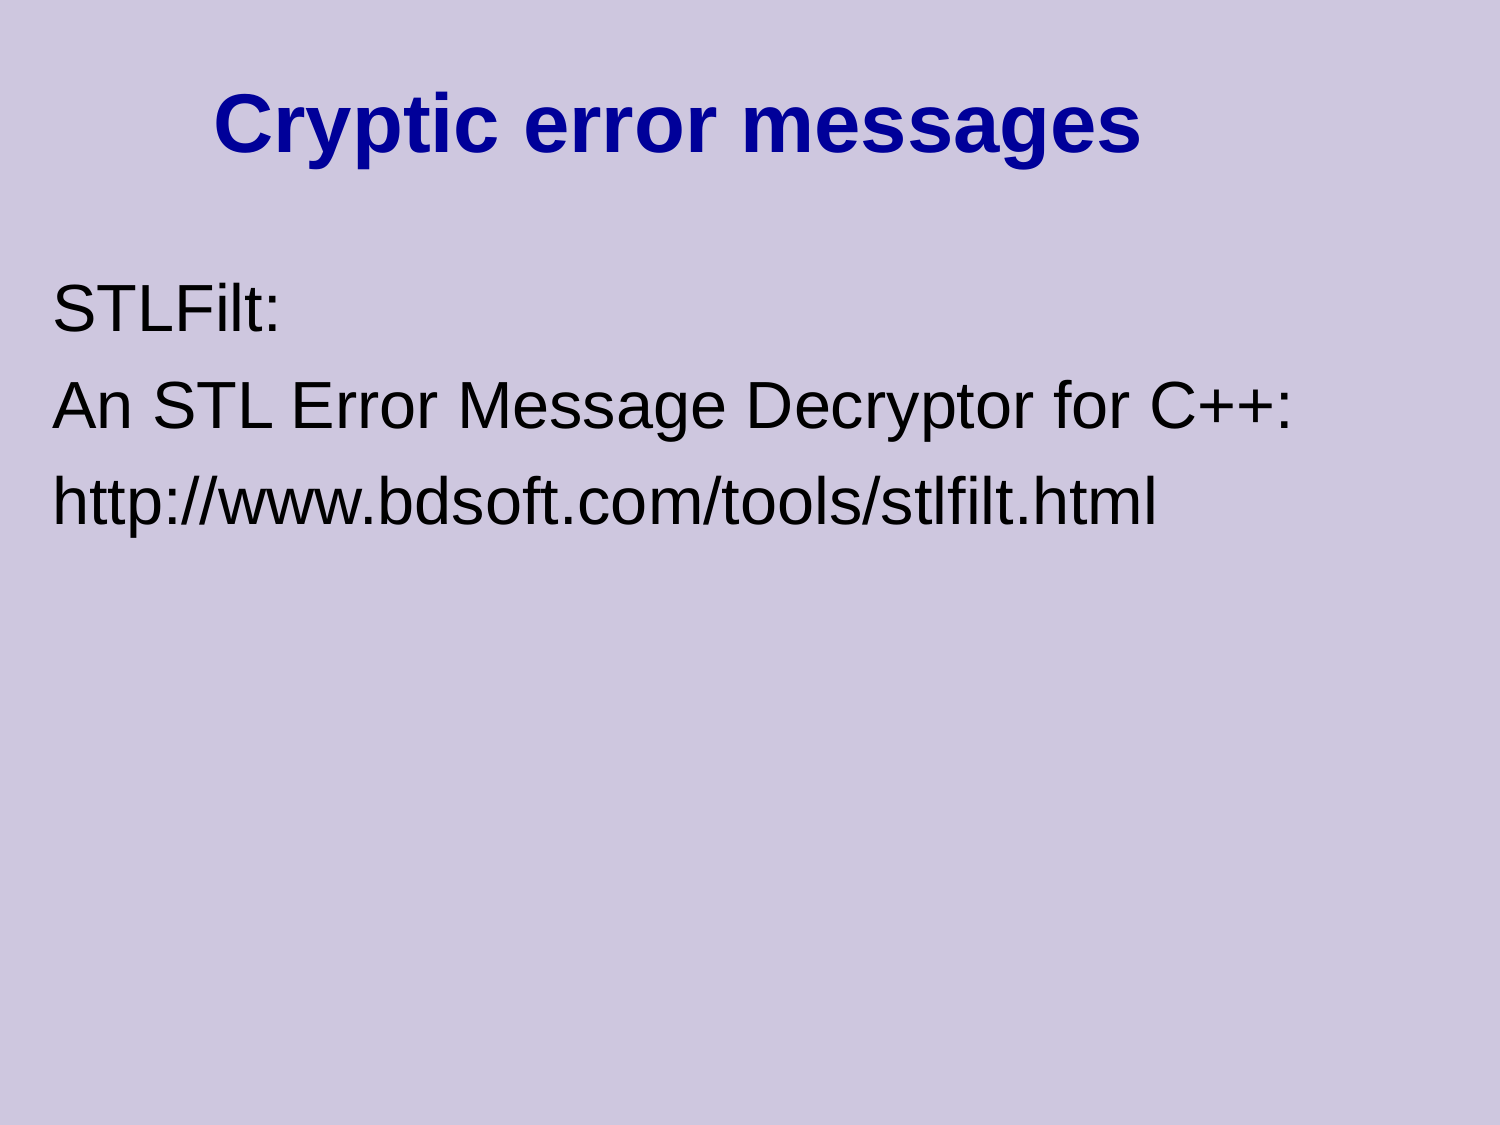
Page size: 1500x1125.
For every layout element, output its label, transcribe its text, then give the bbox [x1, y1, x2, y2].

list STLFilt: An STL Error Message Decryptor for C++: http://www.bdsoft.com/tools/stlfilt.html [37, 257, 1456, 910]
title Cryptic error messages [198, 17, 1468, 220]
